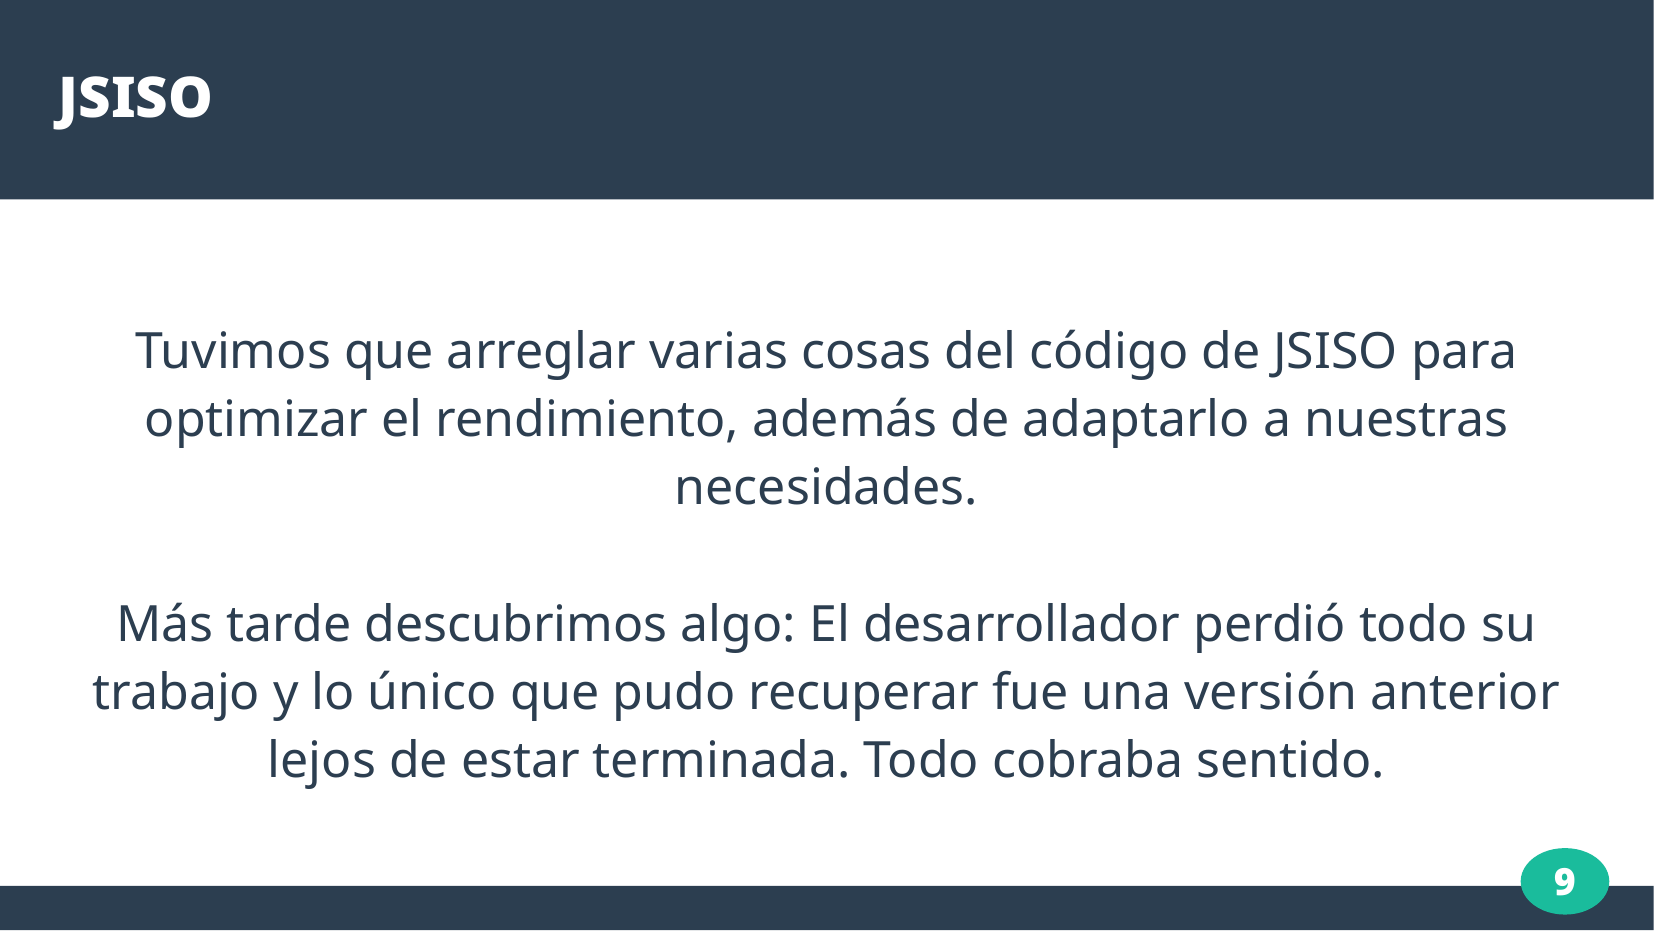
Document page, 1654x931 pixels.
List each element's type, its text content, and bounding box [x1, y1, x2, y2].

title JSISO [59, 37, 1595, 155]
subtitle Tuvimos que arreglar varias cosas del código de JSISO para optimizar el rendimiento, además de adaptarlo a nuestras necesidades. Más tarde descubrimos algo: El desarrollador perdió todo su trabajo y lo único que pudo recuperar fue una versión anterior lejos de estar terminada. Todo cobraba sentido. [59, 243, 1595, 864]
